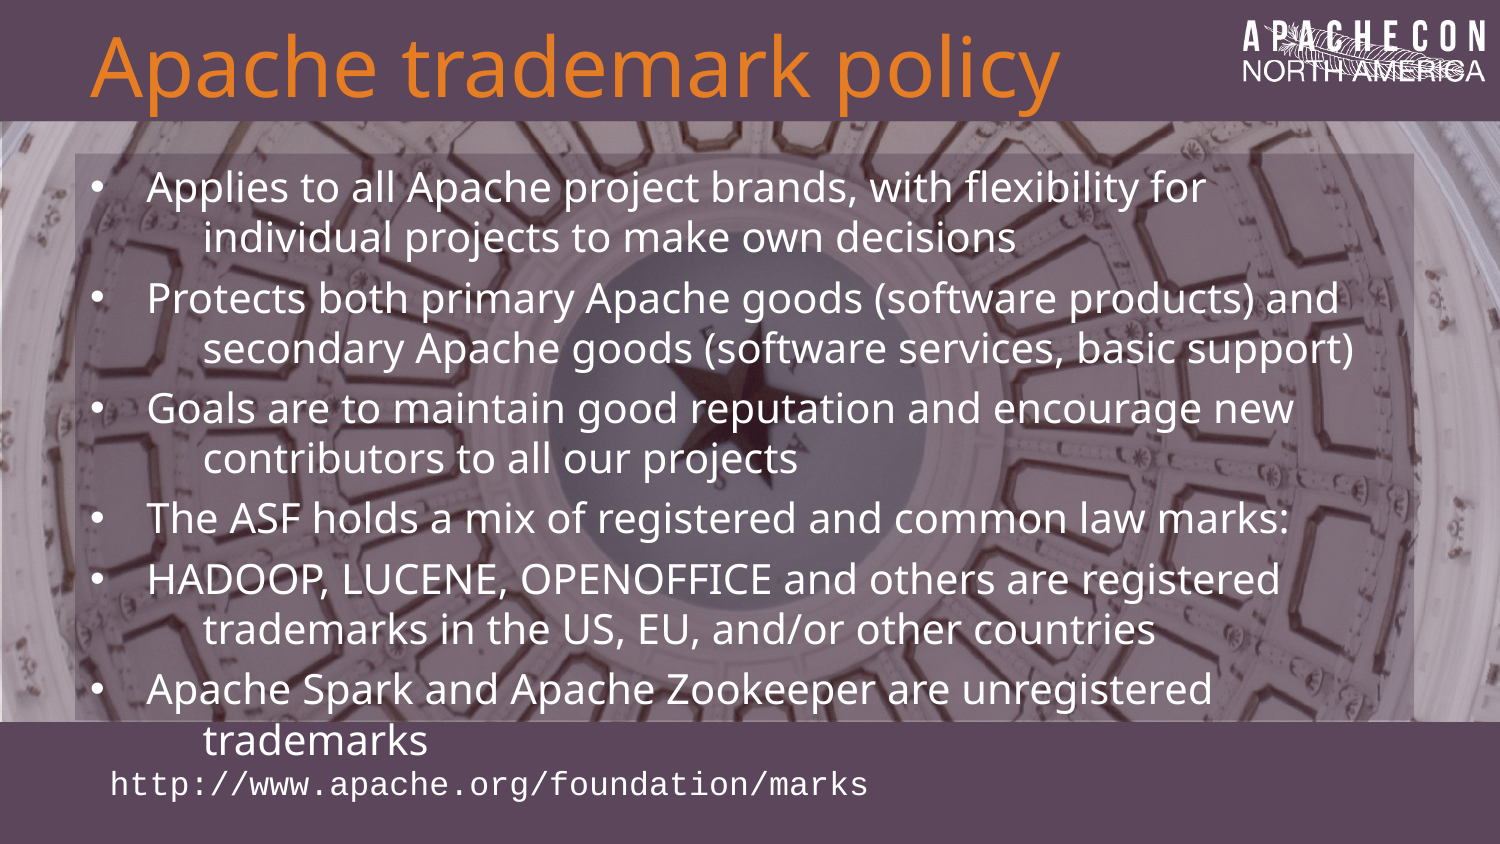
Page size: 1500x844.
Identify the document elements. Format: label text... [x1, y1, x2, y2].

text_box Apache trademark policy [75, 6, 1116, 107]
picture [0, 0, 1500, 844]
text_box Applies to all Apache project brands, with flexibility for individual projects to make own decisions Protects both primary Apache goods (software products) and secondary Apache goods (software services, basic support) Goals are to maintain good reputation and encourage new contributors to all our projects The ASF holds a mix of registered and common law marks: HADOOP, LUCENE, OPENOFFICE and others are registered trademarks in the US, EU, and/or other countries Apache Spark and Apache Zookeeper are unregistered trademarks [75, 153, 1415, 721]
text_box http://www.apache.org/foundation/marks [94, 754, 1130, 815]
